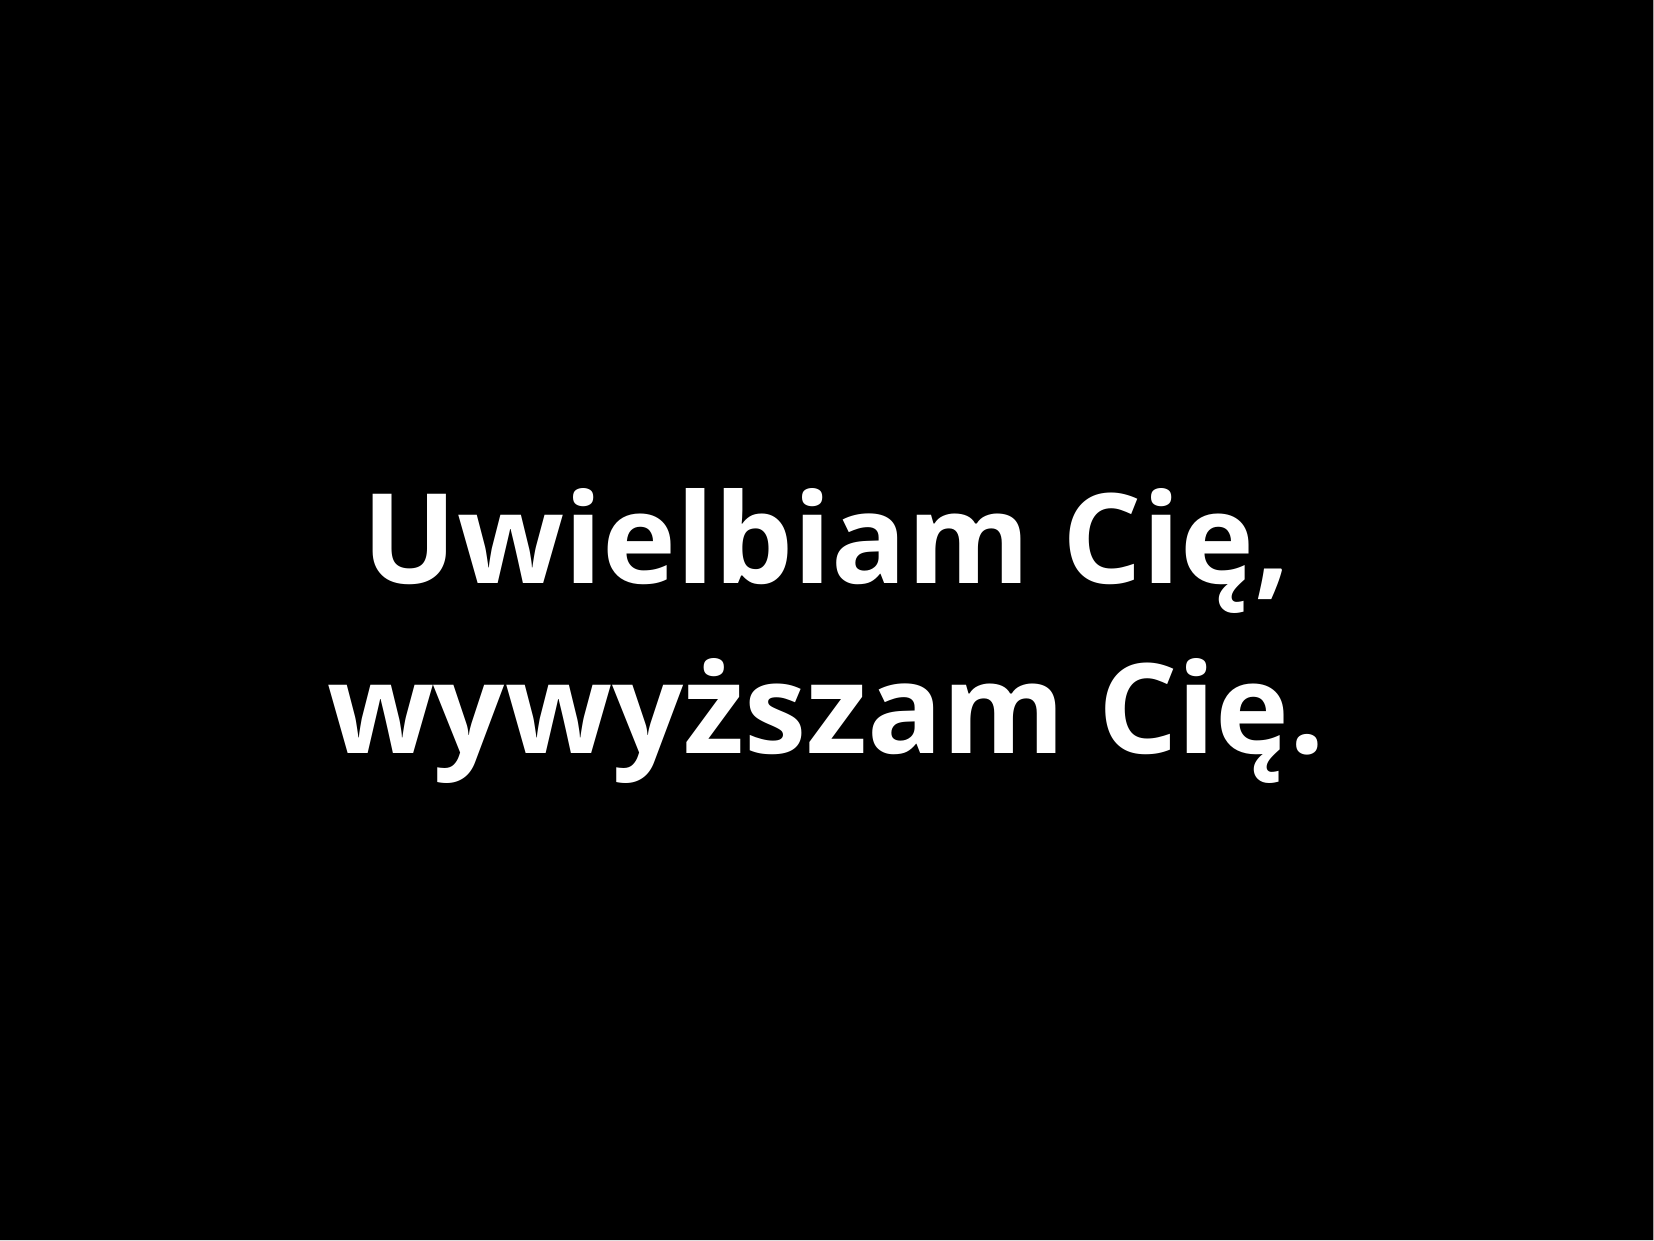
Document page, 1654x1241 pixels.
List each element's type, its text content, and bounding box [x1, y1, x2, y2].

title Uwielbiam Cię, wywyższam Cię. [0, 0, 1654, 1241]
